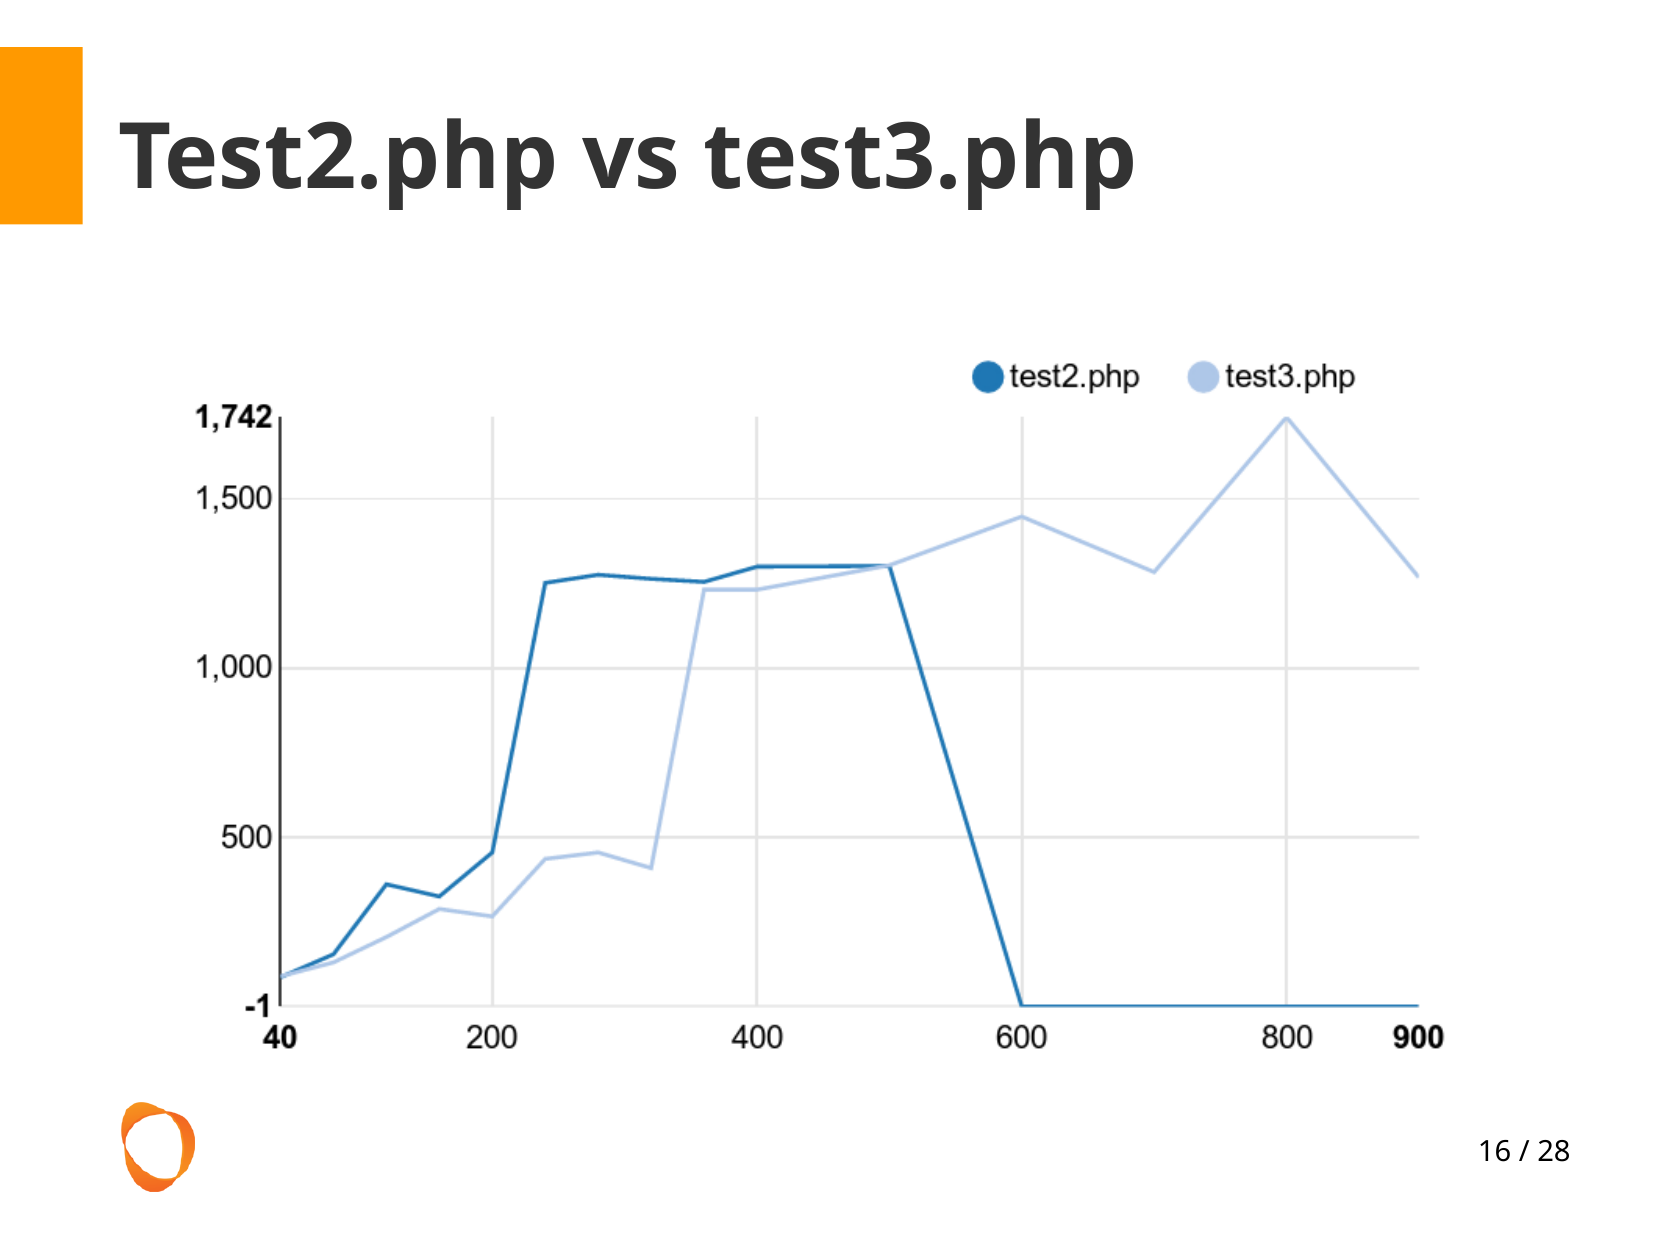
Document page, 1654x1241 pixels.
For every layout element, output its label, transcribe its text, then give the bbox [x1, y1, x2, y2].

picture [185, 342, 1471, 1083]
title Test2.php vs test3.php [118, 49, 1571, 257]
picture [118, 1101, 196, 1193]
